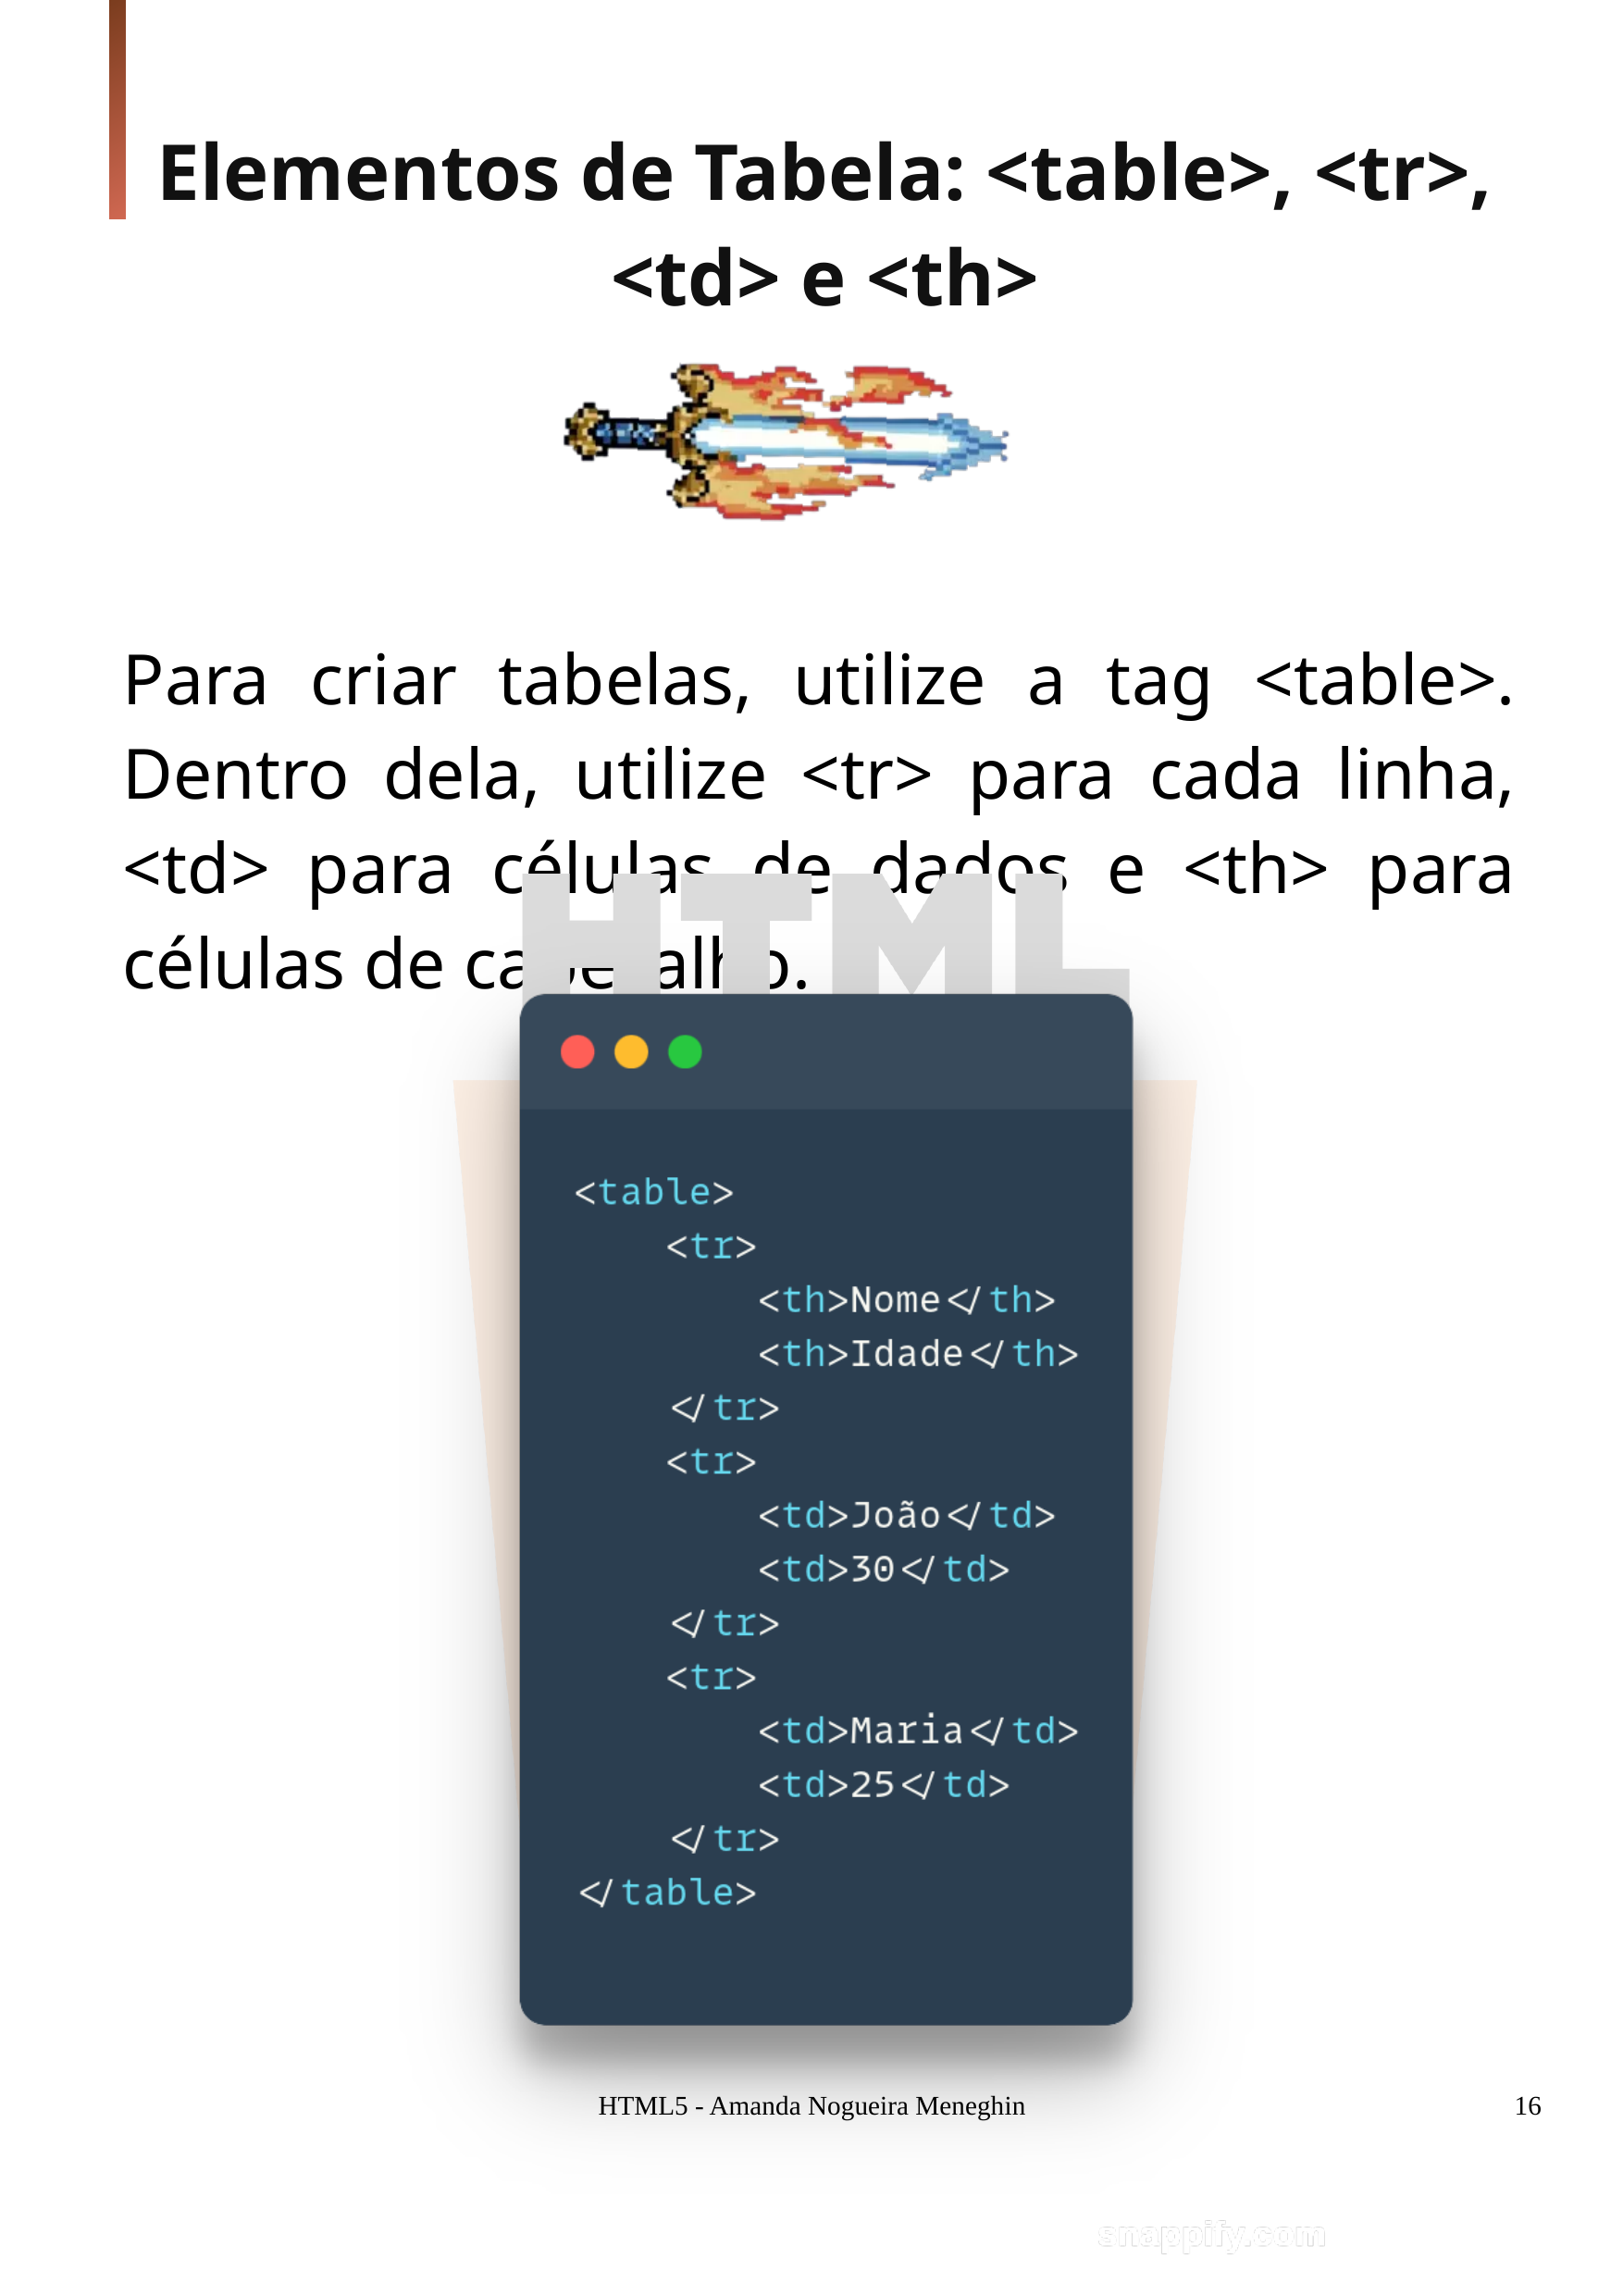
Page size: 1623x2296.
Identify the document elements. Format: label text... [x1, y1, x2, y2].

picture [300, 738, 1350, 2282]
text_box Elementos de Tabela: <table>, <tr>, <td> e <th> [122, 126, 1528, 320]
text_box [109, 0, 126, 219]
text_box Para criar tabelas, utilize a tag <table>. Dentro dela, utilize <tr> para cada linha, <td> para células de dados e <th> para células de cabeçalho. [109, 660, 1530, 979]
picture [519, 169, 1058, 708]
